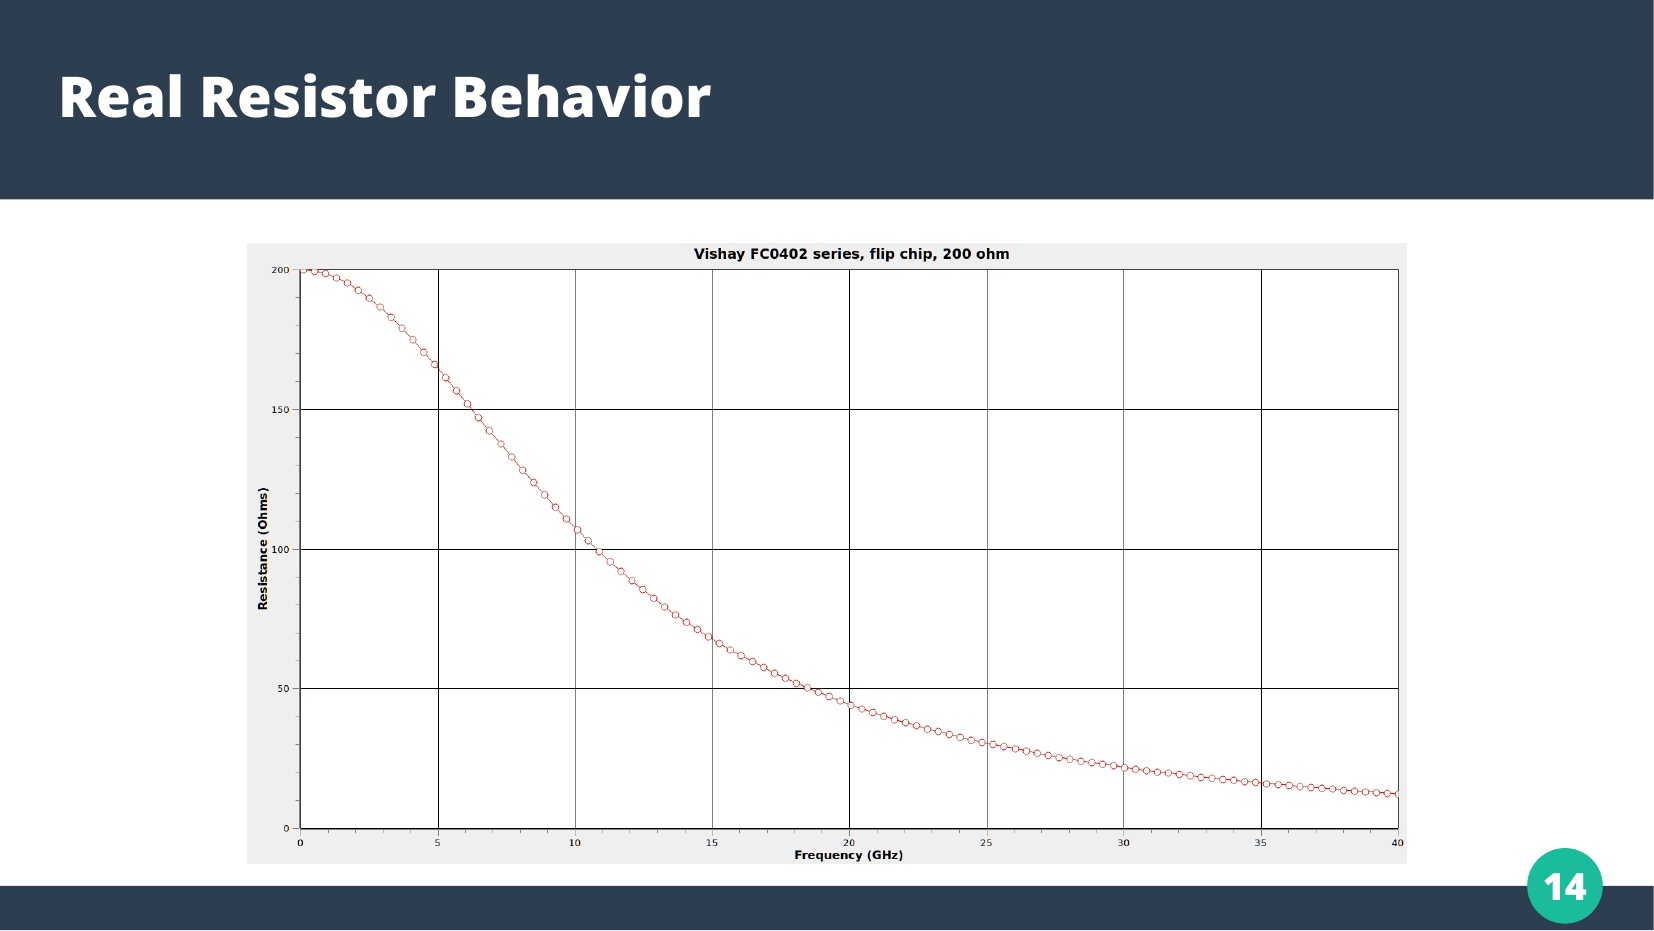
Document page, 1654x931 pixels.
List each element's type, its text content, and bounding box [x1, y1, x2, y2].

title Real Resistor Behavior [59, 37, 1595, 155]
picture [247, 243, 1407, 864]
